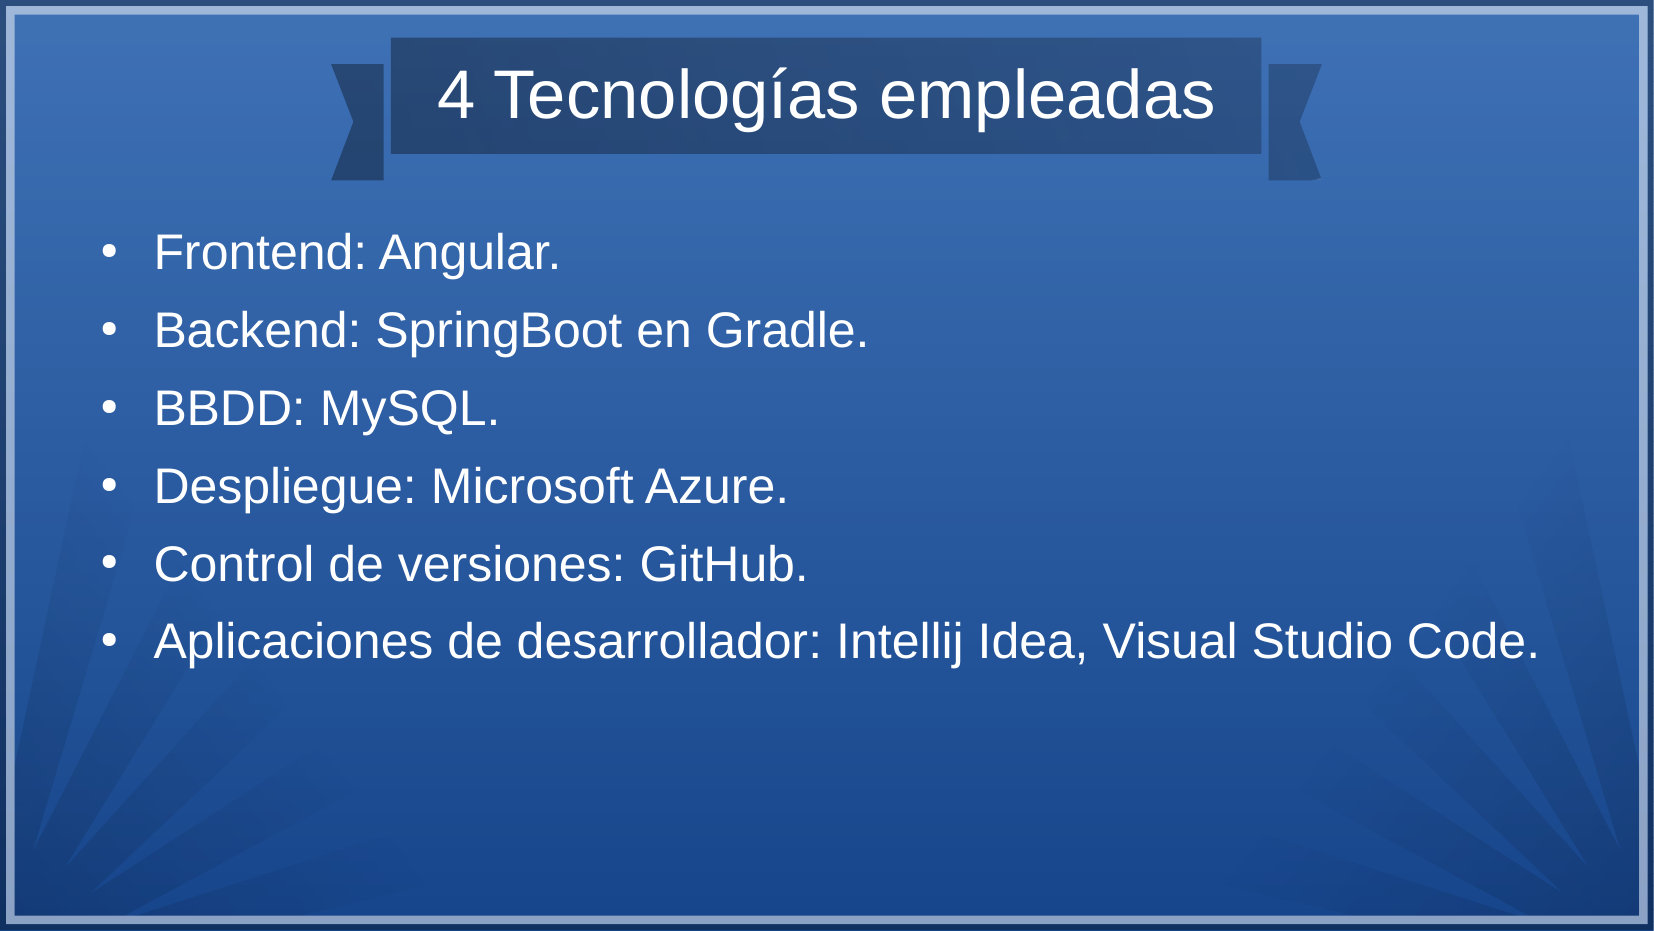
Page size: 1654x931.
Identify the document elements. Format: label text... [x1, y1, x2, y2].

list Frontend: Angular. Backend: SpringBoot en Gradle. BBDD: MySQL. Despliegue: Microsoft Azure. Control de versiones: GitHub. Aplicaciones de desarrollador: Intellij Idea, Visual Studio Code. [82, 224, 1571, 848]
title 4 Tecnologías empleadas [389, 35, 1264, 154]
